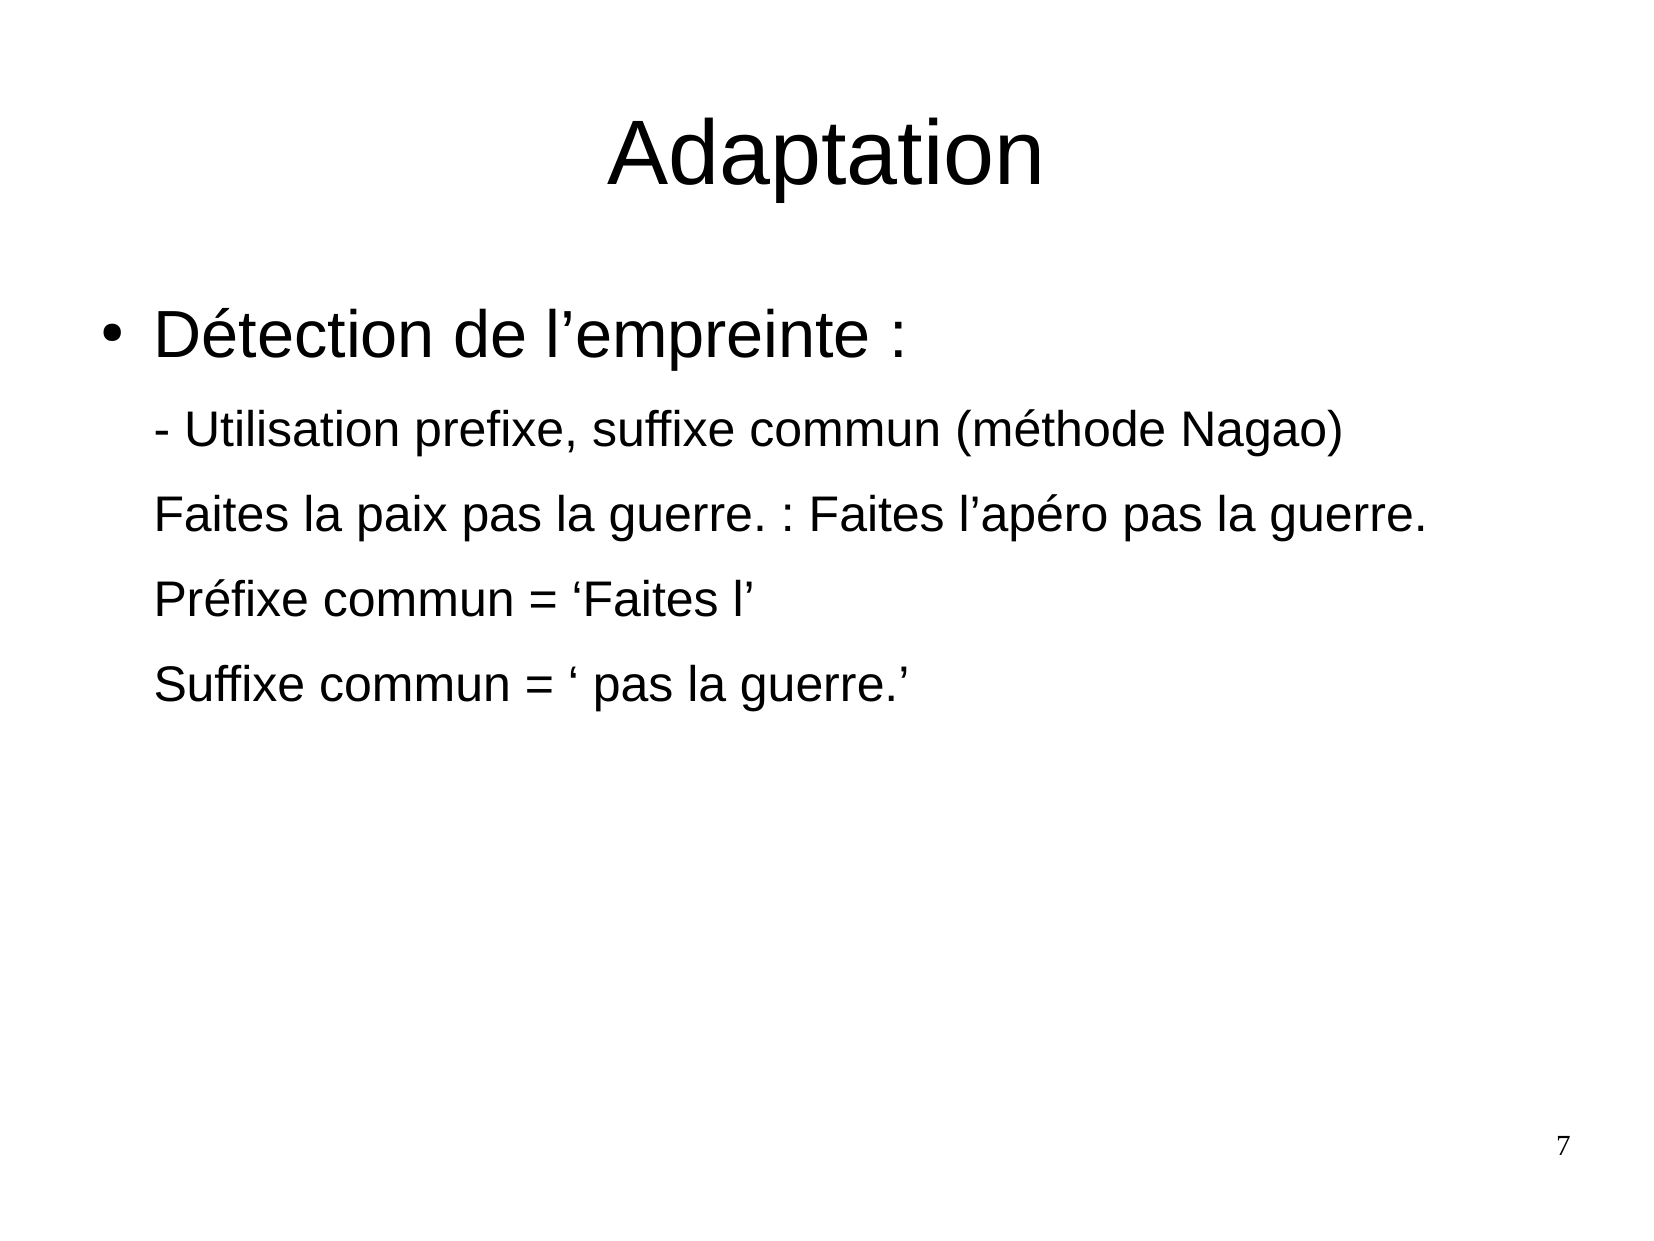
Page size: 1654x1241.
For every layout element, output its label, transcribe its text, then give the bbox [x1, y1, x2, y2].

list Détection de l’empreinte : - Utilisation prefixe, suffixe commun (méthode Nagao) Faites la paix pas la guerre. : Faites l’apéro pas la guerre. Préfixe commun = ‘Faites l’ Suffixe commun = ‘ pas la guerre.’ [82, 296, 1571, 1016]
title Adaptation [82, 49, 1571, 257]
